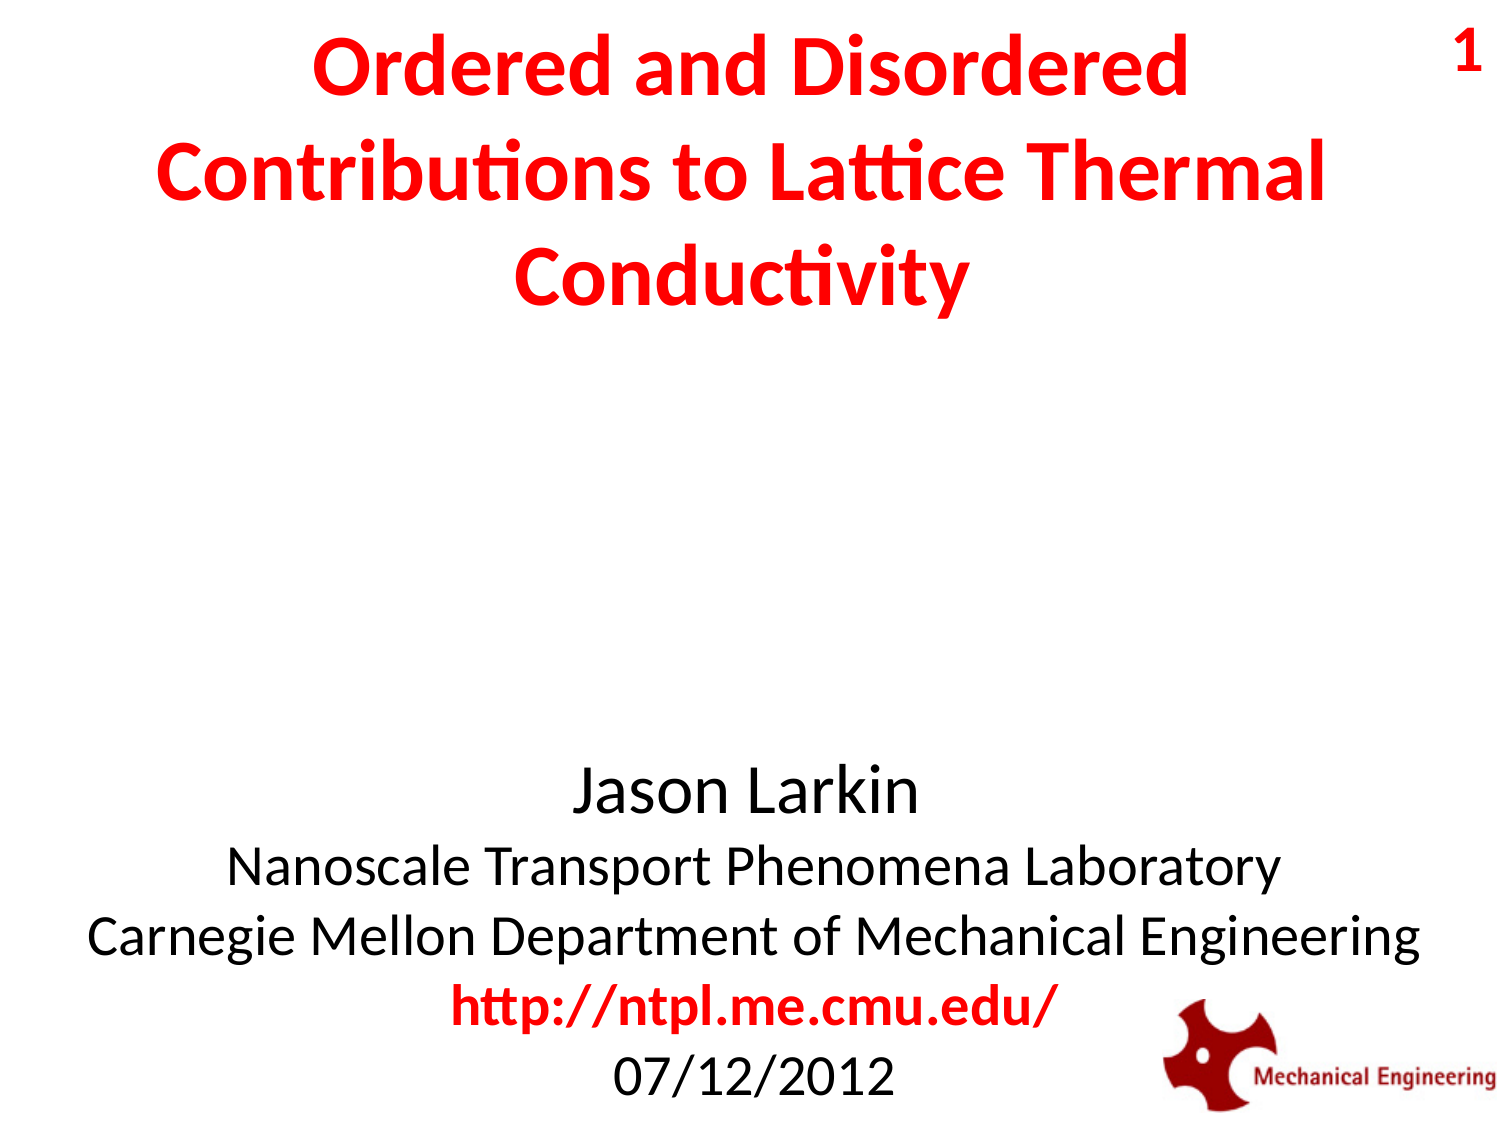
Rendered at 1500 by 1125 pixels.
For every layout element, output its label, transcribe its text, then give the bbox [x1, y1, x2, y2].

picture [1438, 999, 1497, 1113]
title Jason Larkin Nanoscale Transport Phenomena Laboratory Carnegie Mellon Department of Mechanical Engineering http://ntpl.me.cmu.edu/ 07/12/2012 [72, 735, 1438, 1124]
text_box 1 [1435, 0, 1500, 93]
title Ordered and Disordered Contributions to Lattice Thermal Conductivity [60, 0, 1426, 436]
